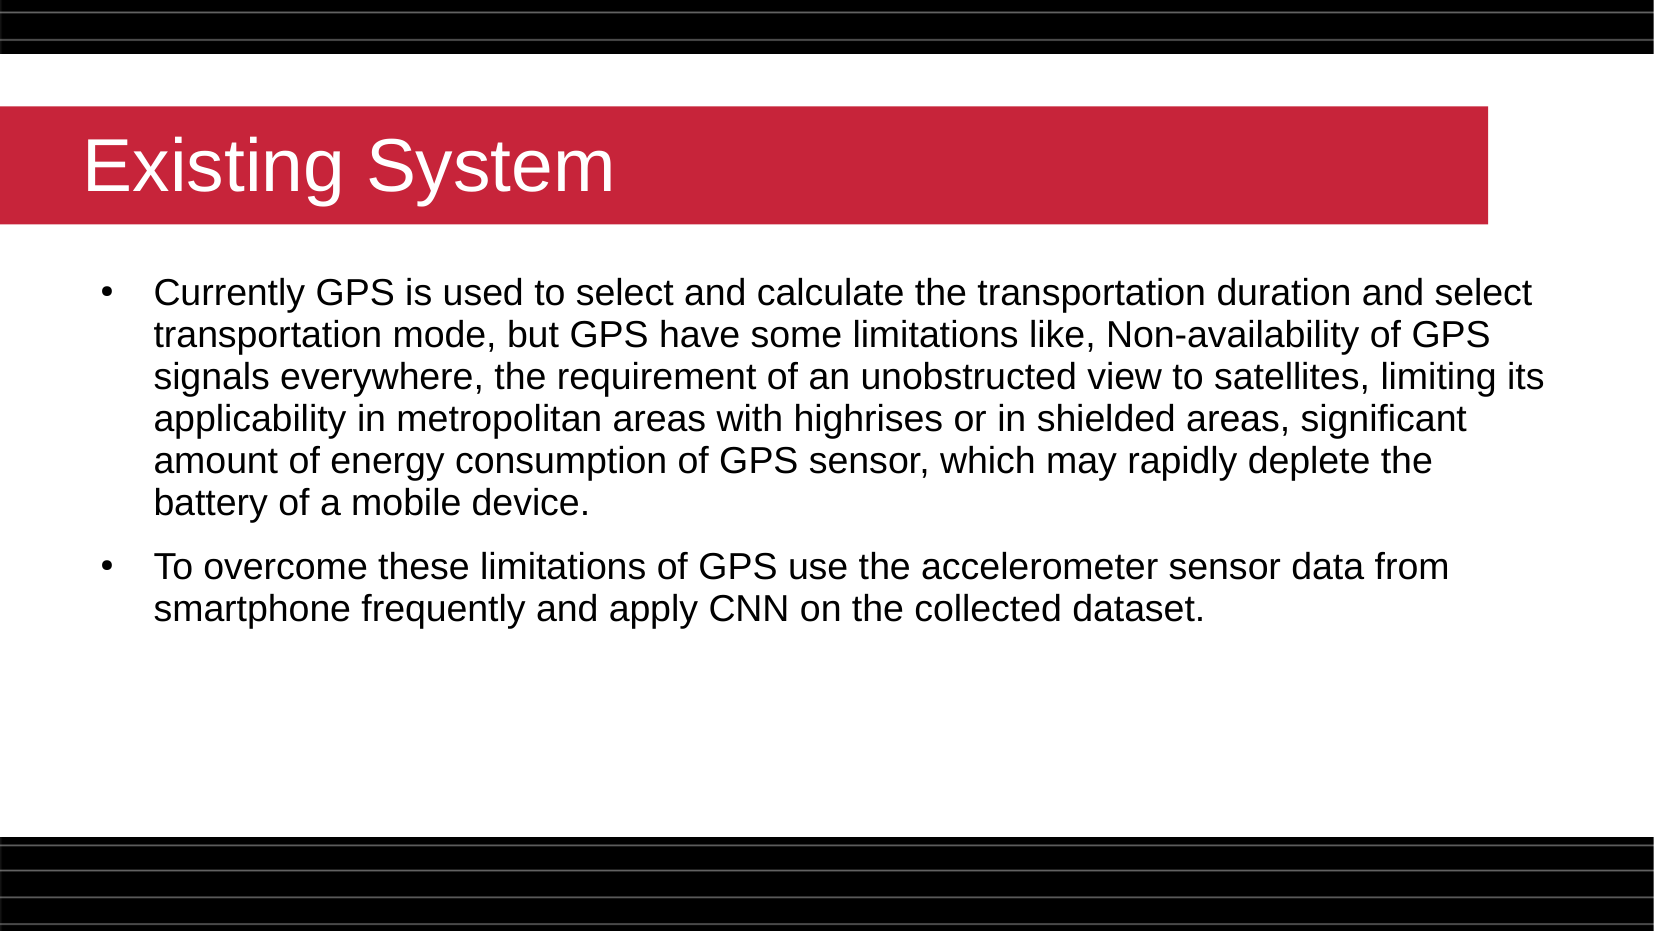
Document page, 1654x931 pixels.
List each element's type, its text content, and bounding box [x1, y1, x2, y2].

picture [0, 0, 1654, 54]
picture [0, 837, 1654, 931]
list Currently GPS is used to select and calculate the transportation duration and select transportation mode, but GPS have some limitations like, Non-availability of GPS signals everywhere, the requirement of an unobstructed view to satellites, limiting its applicability in metropolitan areas with highrises or in shielded areas, significant amount of energy consumption of GPS sensor, which may rapidly deplete the battery of a mobile device. To overcome these limitations of GPS use the accelerometer sensor data from smartphone frequently and apply CNN on the collected dataset. [82, 271, 1548, 758]
title Existing System [0, 106, 1489, 225]
